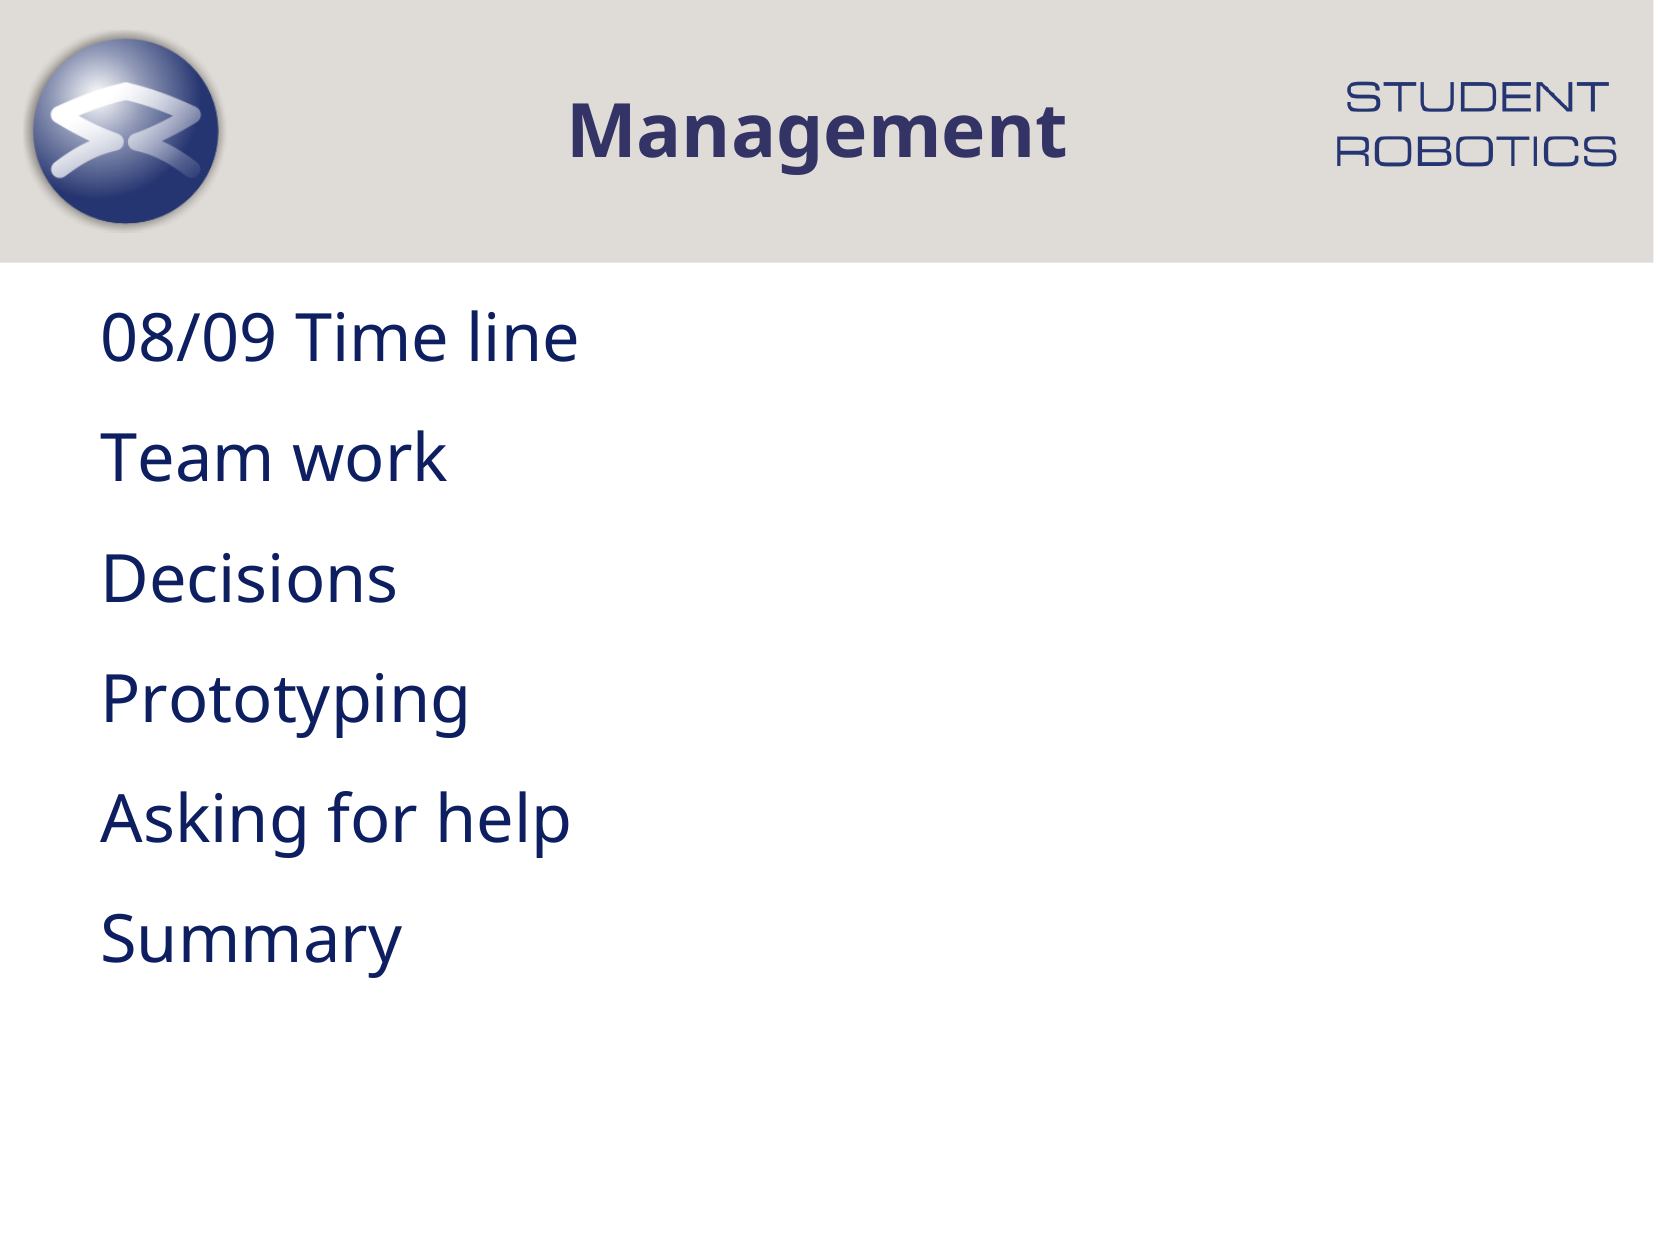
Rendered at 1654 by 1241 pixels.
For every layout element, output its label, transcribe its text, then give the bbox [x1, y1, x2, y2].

picture [9, 19, 245, 245]
title Management [82, 56, 1571, 250]
picture [1571, 68, 1633, 174]
list 08/09 Time line Team work Decisions Prototyping Asking for help Summary [82, 290, 1571, 1094]
